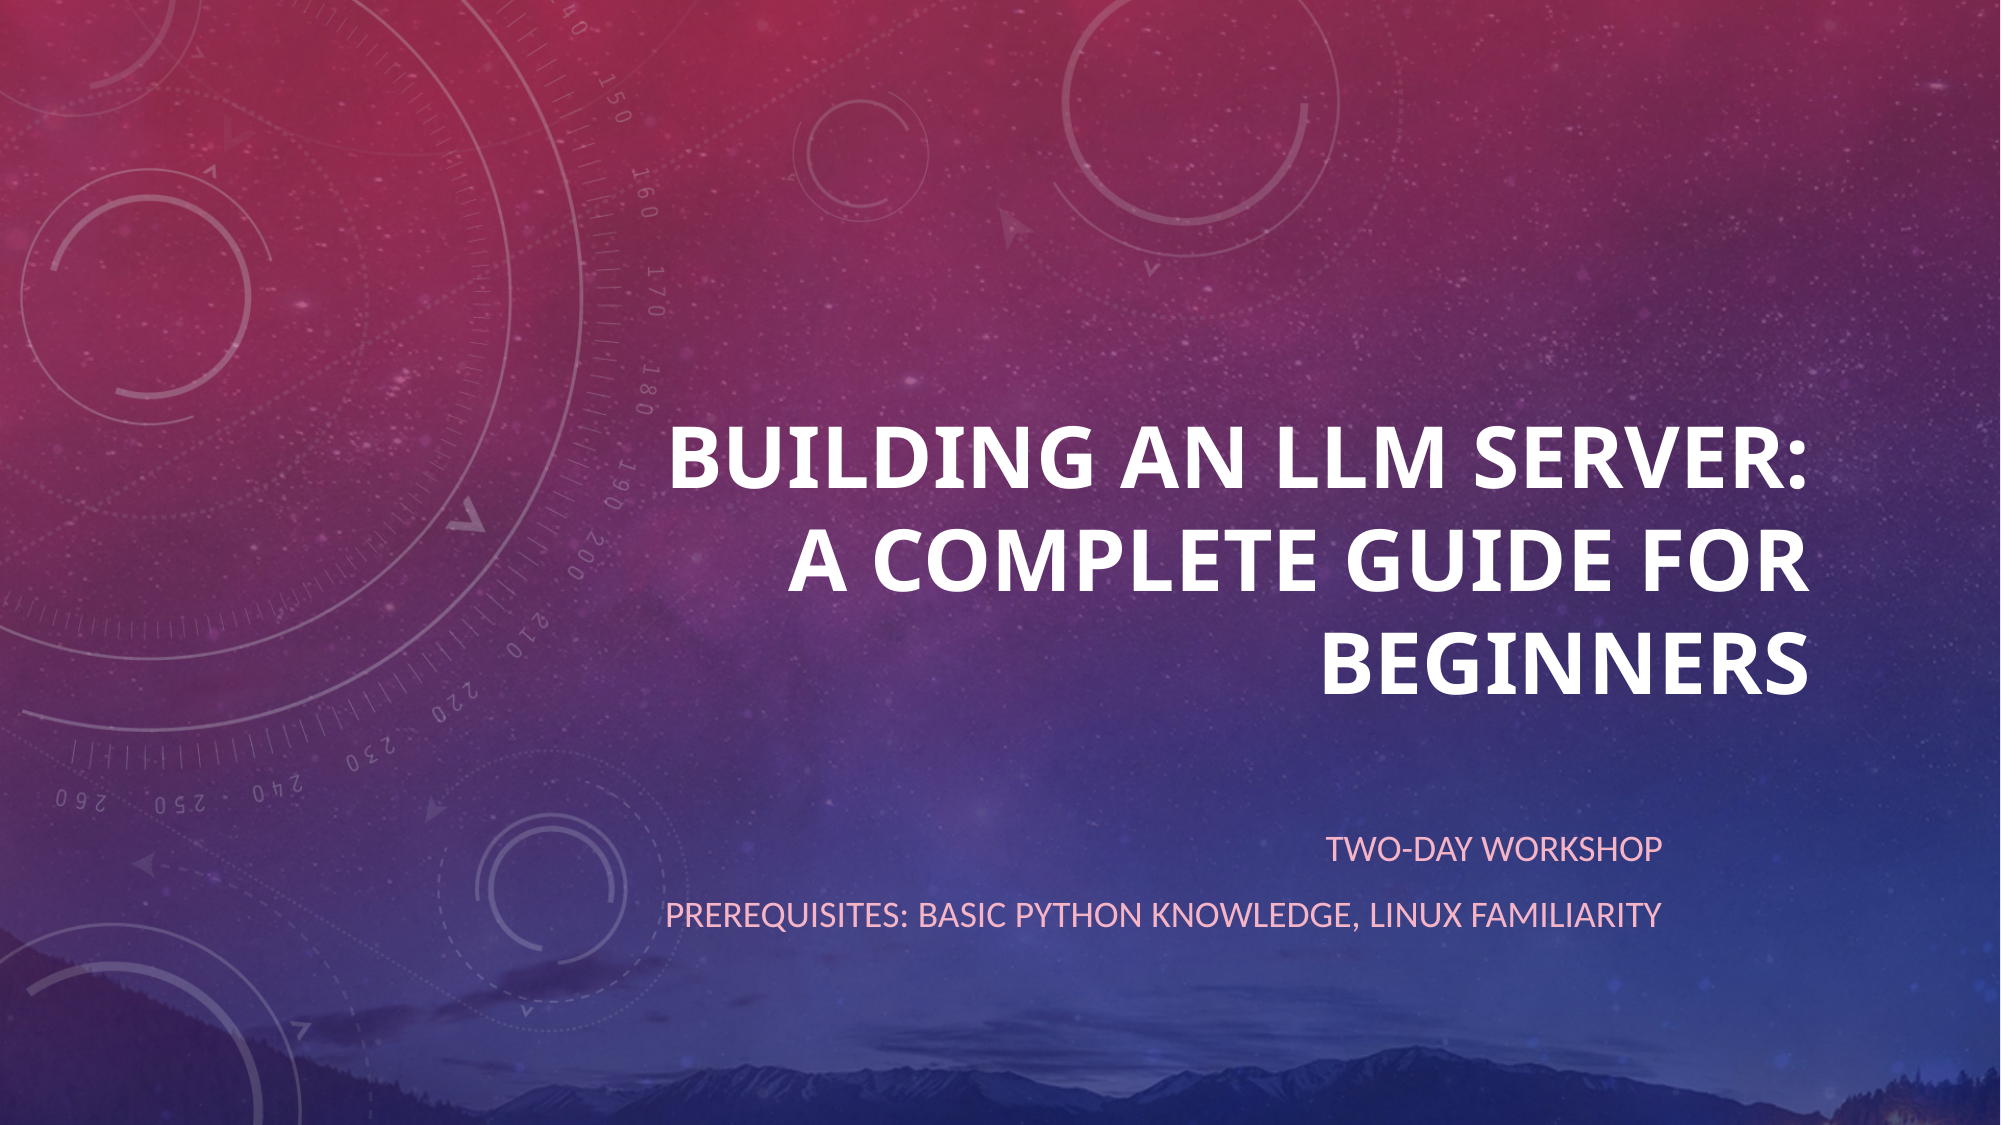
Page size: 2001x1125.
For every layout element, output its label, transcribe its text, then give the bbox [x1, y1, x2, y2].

title Building an LLM Server: A Complete Guide for Beginners [650, 322, 1831, 720]
subtitle Two-Day Workshop Prerequisites: Basic Python knowledge, Linux familiarity [650, 816, 1831, 1047]
picture [0, 0, 2001, 1125]
